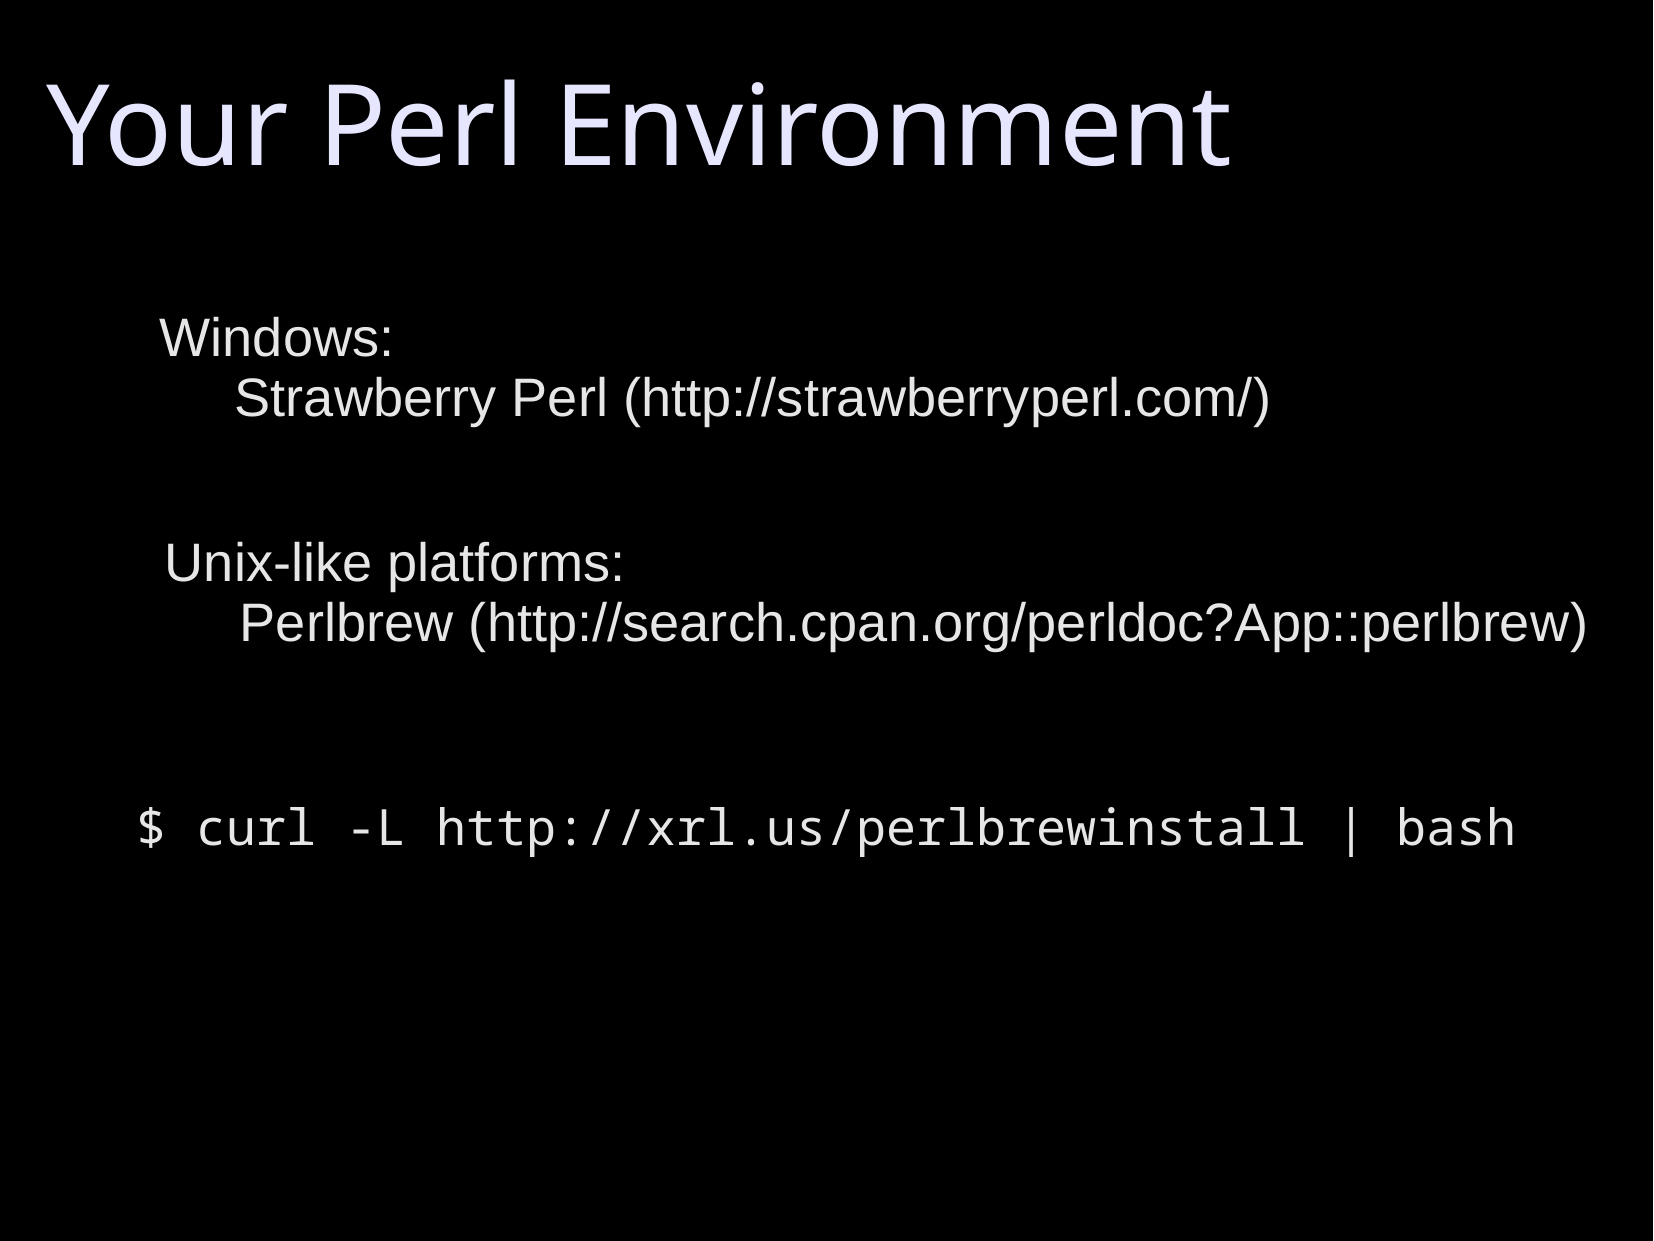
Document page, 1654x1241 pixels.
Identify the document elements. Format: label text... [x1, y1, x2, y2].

text_box Unix-like platforms: Perlbrew (http://search.cpan.org/perldoc?App::perlbrew) [150, 525, 1604, 661]
text_box Your Perl Environment [32, 37, 1170, 208]
text_box Windows: Strawberry Perl (http://strawberryperl.com/) [144, 300, 1287, 436]
text_box $ curl -L http://xrl.us/perlbrewinstall | bash [121, 784, 1532, 858]
